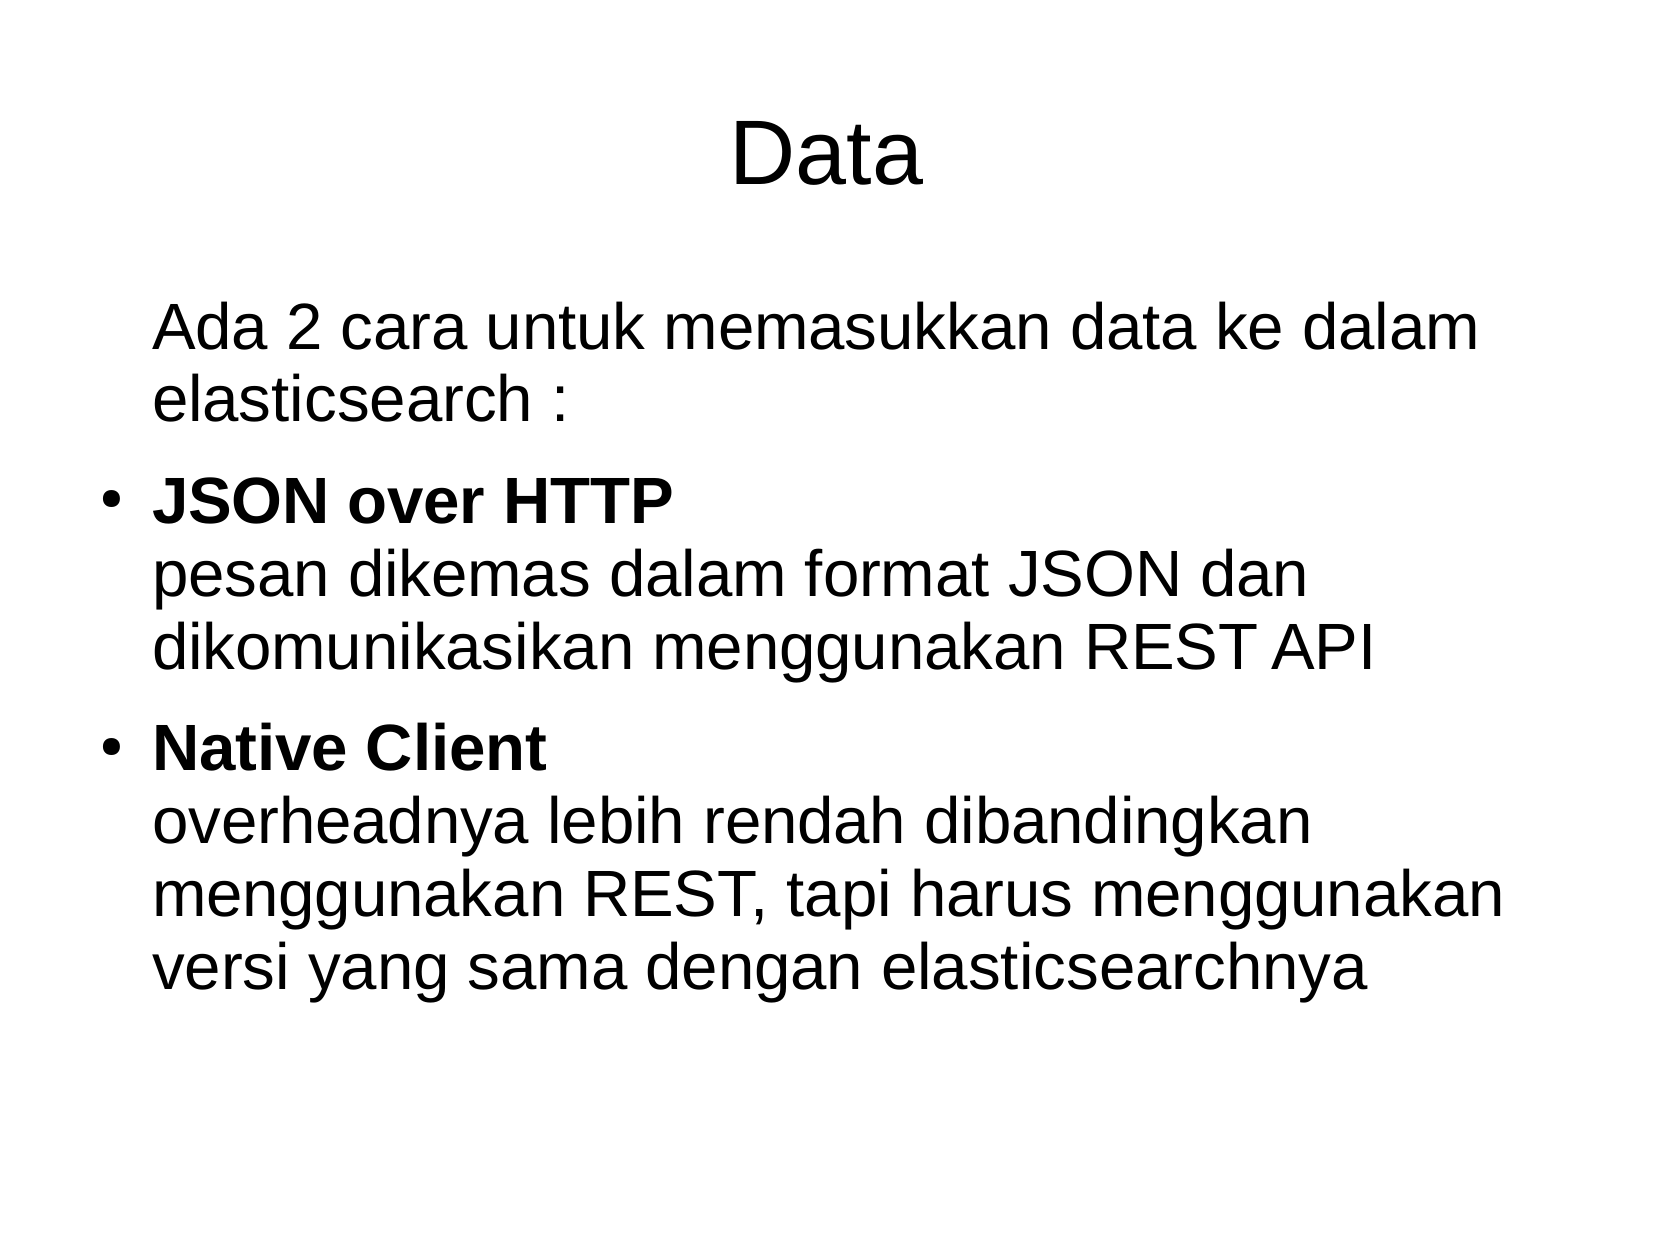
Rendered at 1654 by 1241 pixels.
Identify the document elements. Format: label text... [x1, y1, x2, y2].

list Ada 2 cara untuk memasukkan data ke dalam elasticsearch : JSON over HTTP pesan dikemas dalam format JSON dan dikomunikasikan menggunakan REST API Native Client overheadnya lebih rendah dibandingkan menggunakan REST, tapi harus menggunakan versi yang sama dengan elasticsearchnya [82, 290, 1571, 1010]
title Data [82, 49, 1571, 257]
